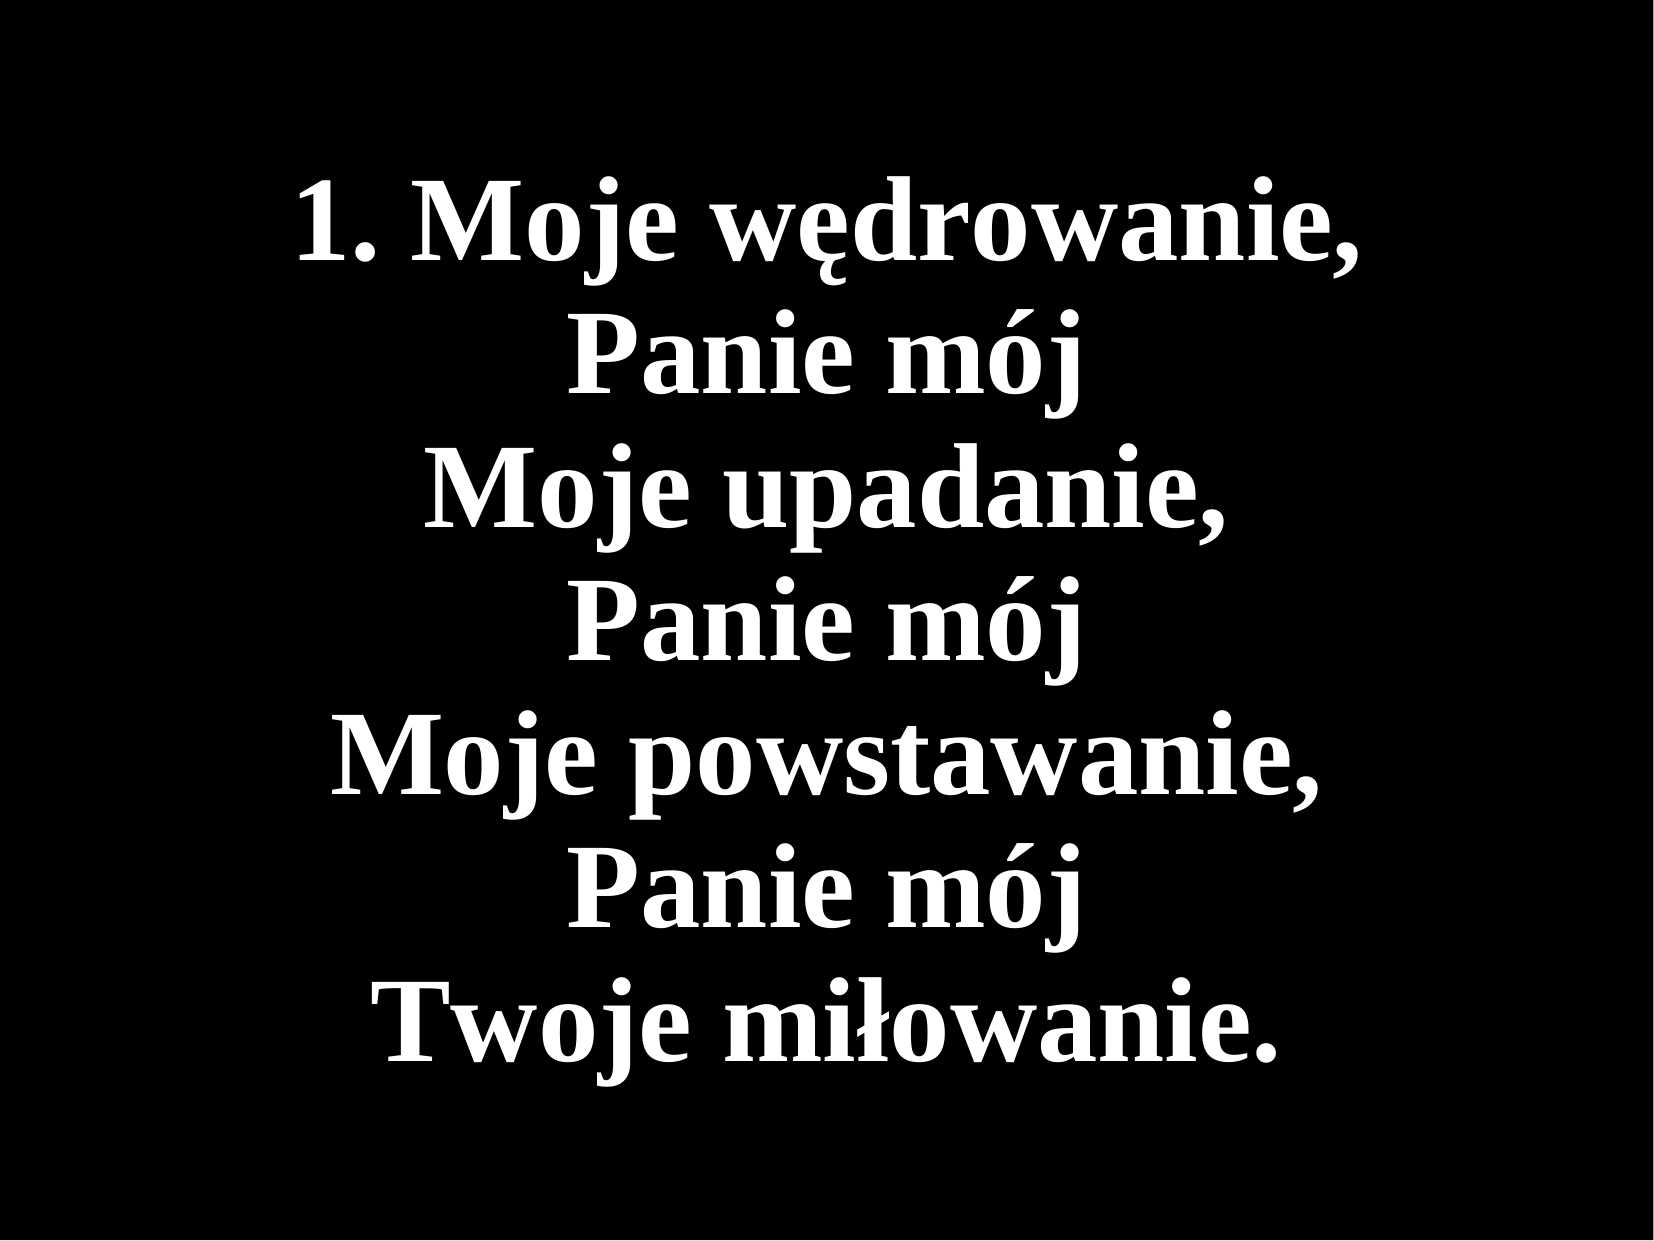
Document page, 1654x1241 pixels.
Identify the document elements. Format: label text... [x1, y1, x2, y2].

title 1. Moje wędrowanie, Panie mój Moje upadanie, Panie mój Moje powstawanie, Panie mój Twoje miłowanie. [0, 0, 1654, 1241]
